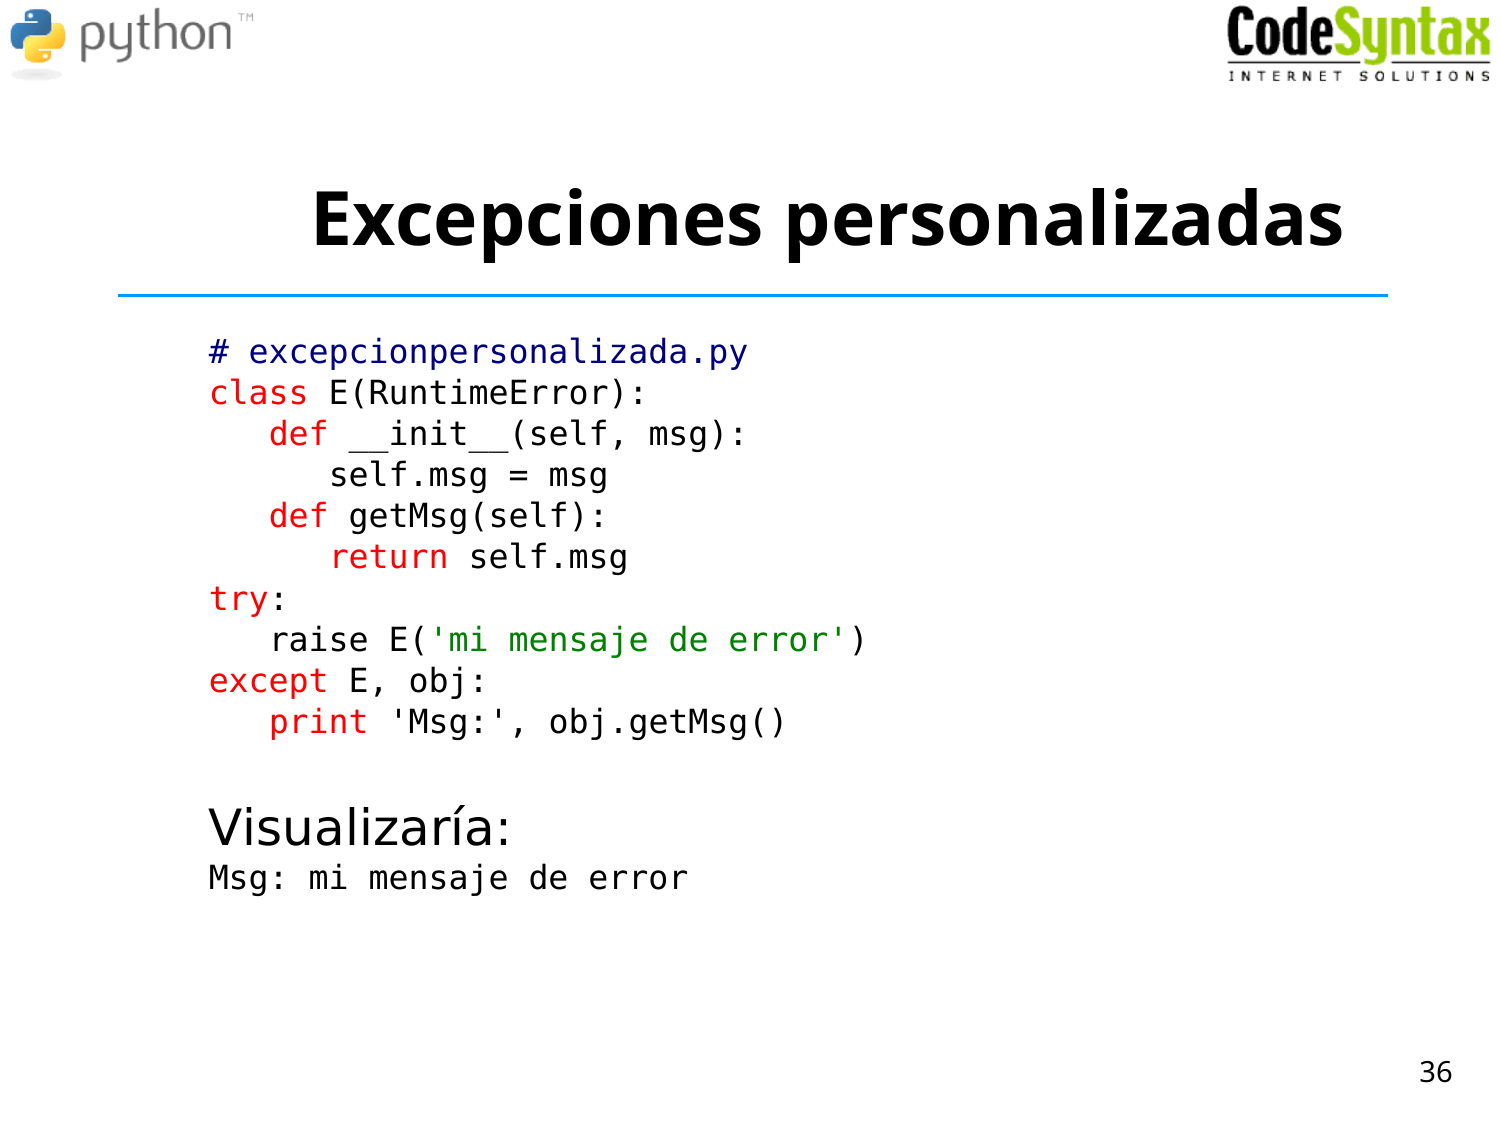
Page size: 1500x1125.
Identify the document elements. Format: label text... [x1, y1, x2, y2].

picture [0, 0, 286, 92]
picture [1226, 5, 1500, 83]
title Excepciones personalizadas [188, 35, 1468, 276]
list # excepcionpersonalizada.py class E(RuntimeError): def __init__(self, msg): self.msg = msg def getMsg(self): return self.msg try: raise E('mi mensaje de error') except E, obj: print 'Msg:', obj.getMsg() Visualizaría: Msg: mi mensaje de error [193, 331, 1469, 1007]
